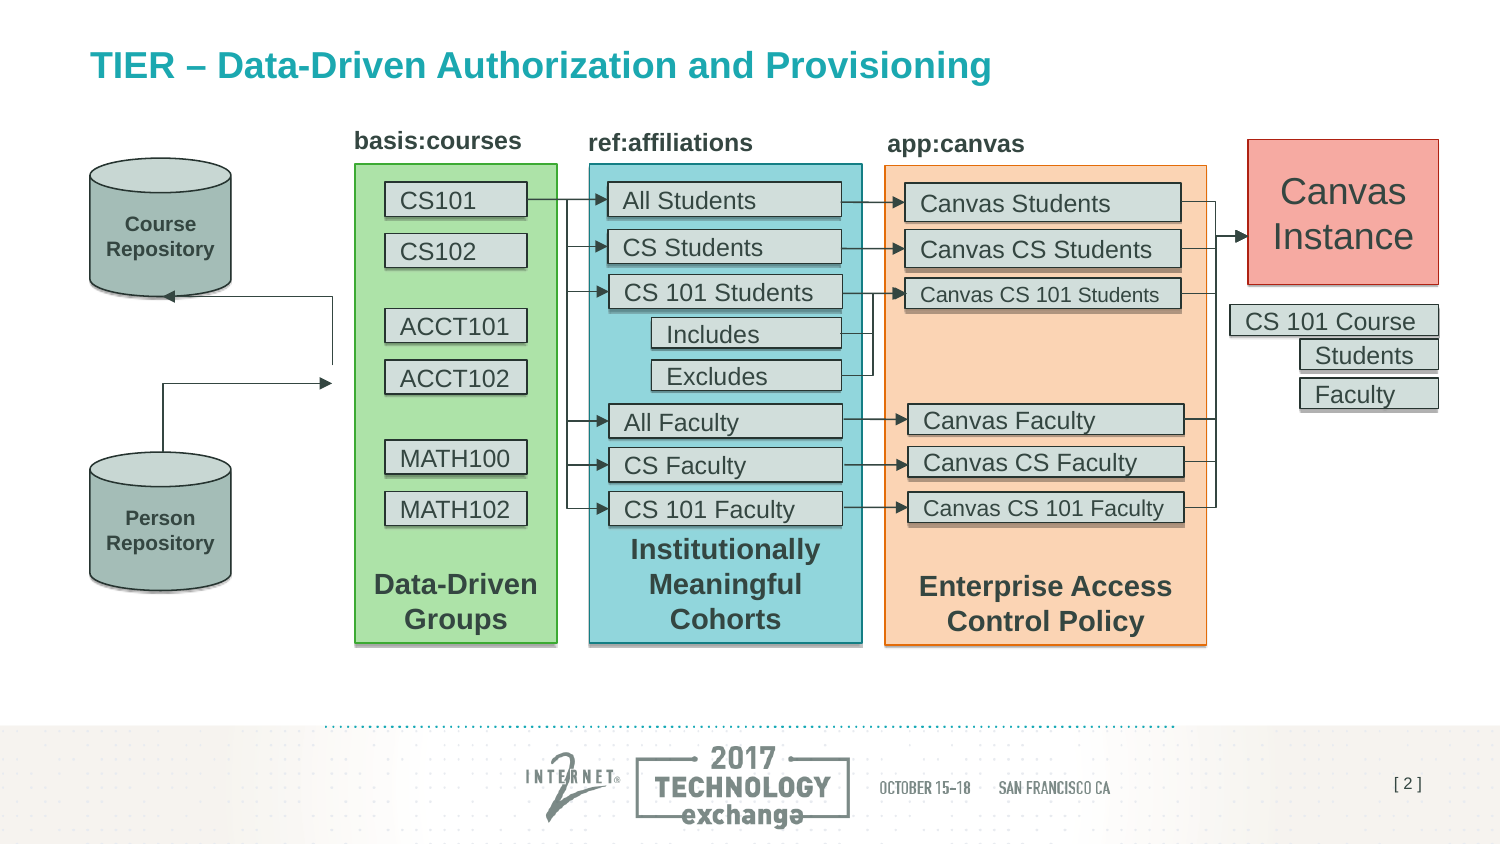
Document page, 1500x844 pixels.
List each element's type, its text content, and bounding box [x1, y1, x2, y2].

text_box ACCT101 [384, 308, 528, 343]
text_box Canvas CS Students [905, 229, 1181, 268]
text_box Data-Driven Groups [355, 163, 557, 643]
text_box CS Students [607, 229, 842, 264]
text_box ACCT102 [384, 359, 528, 394]
text_box Enterprise Access Control Policy [885, 165, 1207, 201]
text_box All Students [607, 182, 842, 217]
text_box Canvas Faculty [908, 403, 1184, 435]
title TIER – Data-Driven Authorization and Provisioning [75, 33, 1425, 104]
text_box Institutionally Meaningful Cohorts [589, 163, 862, 201]
text_box app:canvas [872, 119, 1046, 166]
text_box Institutionally Meaningful Cohorts [589, 292, 862, 420]
text_box CS101 [384, 182, 528, 217]
text_box Institutionally Meaningful Cohorts [589, 420, 862, 508]
text_box Faculty [1299, 378, 1439, 409]
text_box Students [1299, 339, 1439, 370]
text_box Enterprise Access Control Policy [885, 508, 1207, 645]
text_box Institutionally Meaningful Cohorts [589, 201, 862, 247]
text_box MATH102 [384, 491, 528, 526]
text_box Institutionally Meaningful Cohorts [589, 509, 862, 643]
text_box MATH100 [384, 440, 528, 475]
text_box CS 101 Course [1229, 304, 1439, 336]
text_box Includes [651, 317, 842, 349]
text_box Excludes [651, 359, 842, 391]
text_box Enterprise Access Control Policy [885, 249, 1207, 293]
text_box Institutionally Meaningful Cohorts [589, 247, 862, 292]
text_box CS 101 Faculty [609, 491, 843, 526]
text_box Canvas CS Faculty [908, 446, 1184, 477]
text_box Canvas CS 101 Students [905, 278, 1181, 309]
text_box Enterprise Access Control Policy [885, 462, 1207, 507]
text_box Canvas Instance [1248, 139, 1439, 285]
text_box Canvas CS 101 Faculty [908, 492, 1184, 523]
text_box Enterprise Access Control Policy [885, 420, 1207, 464]
text_box CS102 [384, 233, 528, 268]
text_box Enterprise Access Control Policy [885, 294, 1207, 418]
text_box ref:affiliations [573, 119, 771, 165]
text_box Person Repository [89, 470, 231, 591]
picture [0, 0, 1500, 844]
text_box All Faculty [609, 403, 843, 439]
text_box Enterprise Access Control Policy [885, 202, 1207, 248]
text_box Course Repository [89, 176, 231, 297]
text_box basis:courses [338, 117, 539, 163]
text_box CS 101 Students [609, 274, 843, 309]
text_box Canvas Students [905, 183, 1181, 222]
text_box CS Faculty [609, 447, 843, 482]
